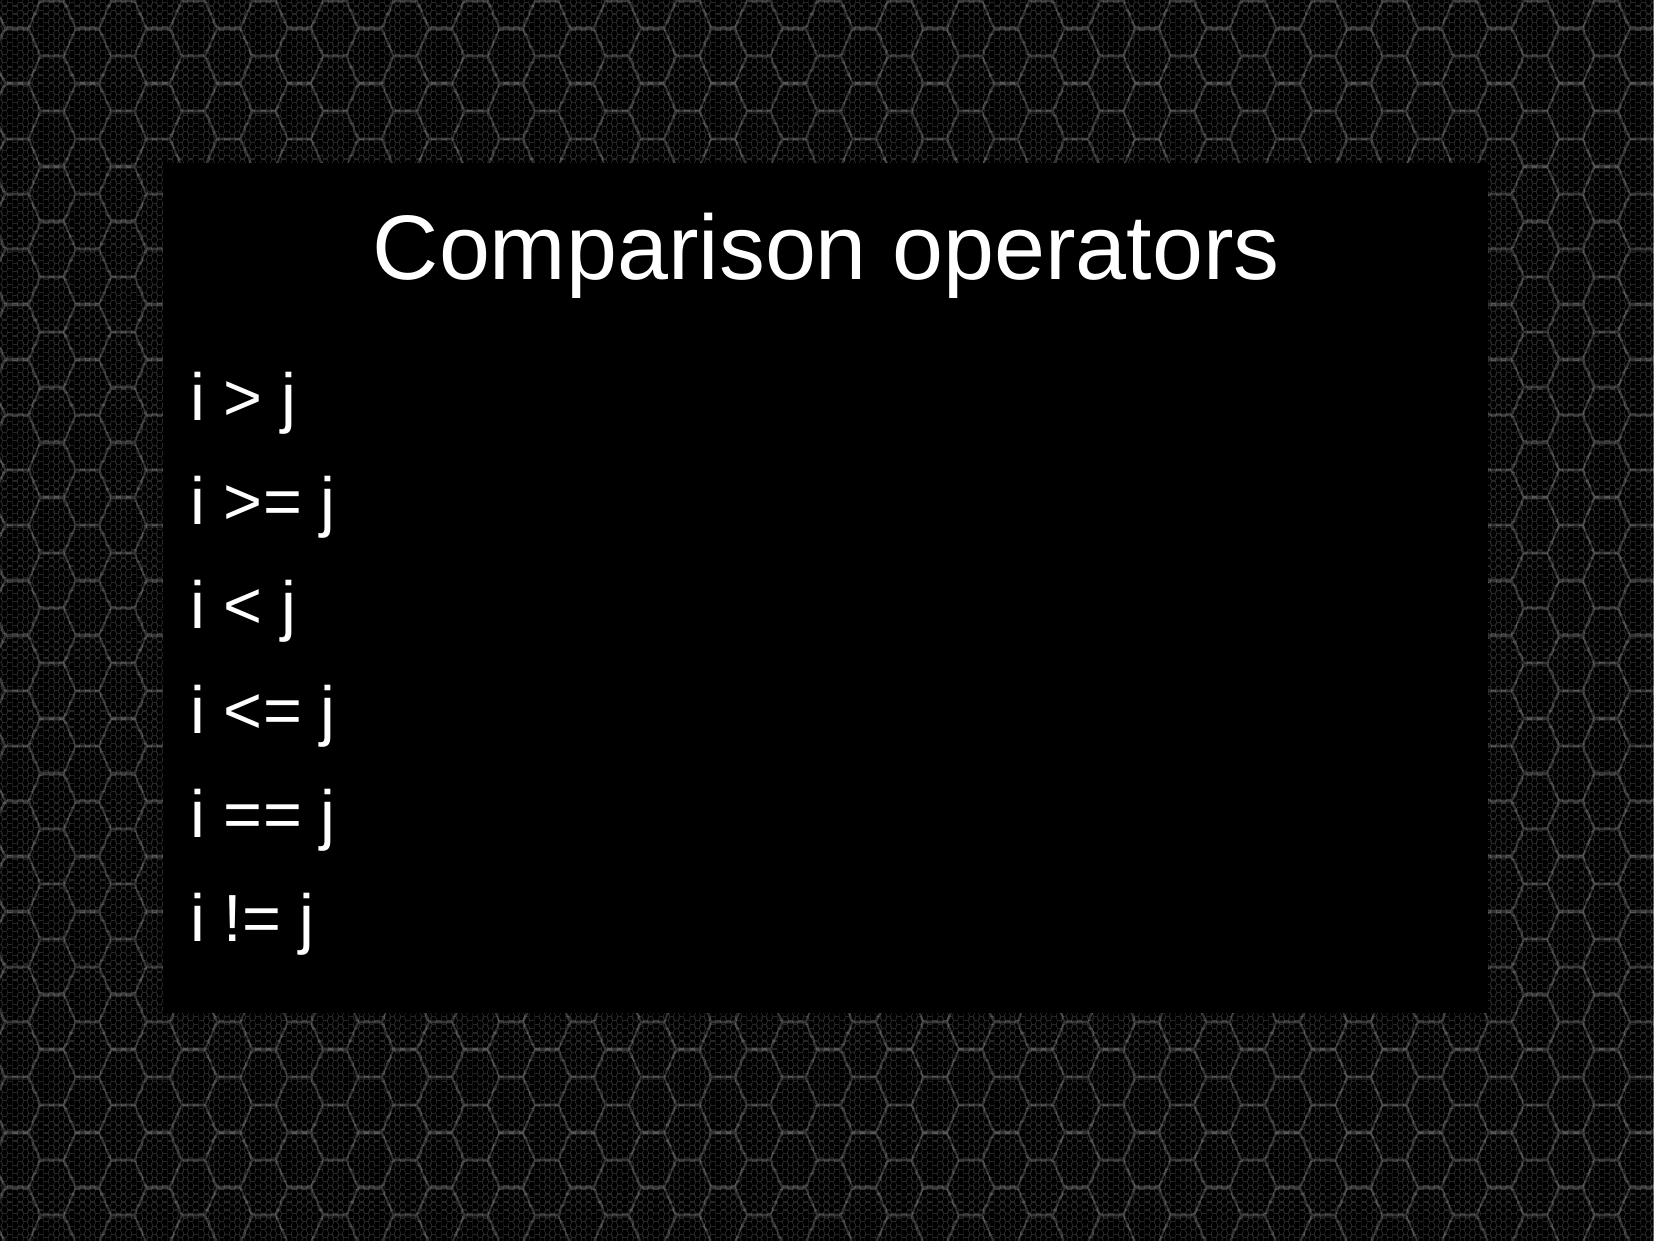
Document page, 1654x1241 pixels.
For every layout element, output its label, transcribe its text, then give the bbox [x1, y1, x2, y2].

title Comparison operators [82, 165, 1571, 331]
list i > j i >= j i < j i <= j i == j i != j [120, 360, 1501, 1010]
picture [0, 0, 1654, 1241]
